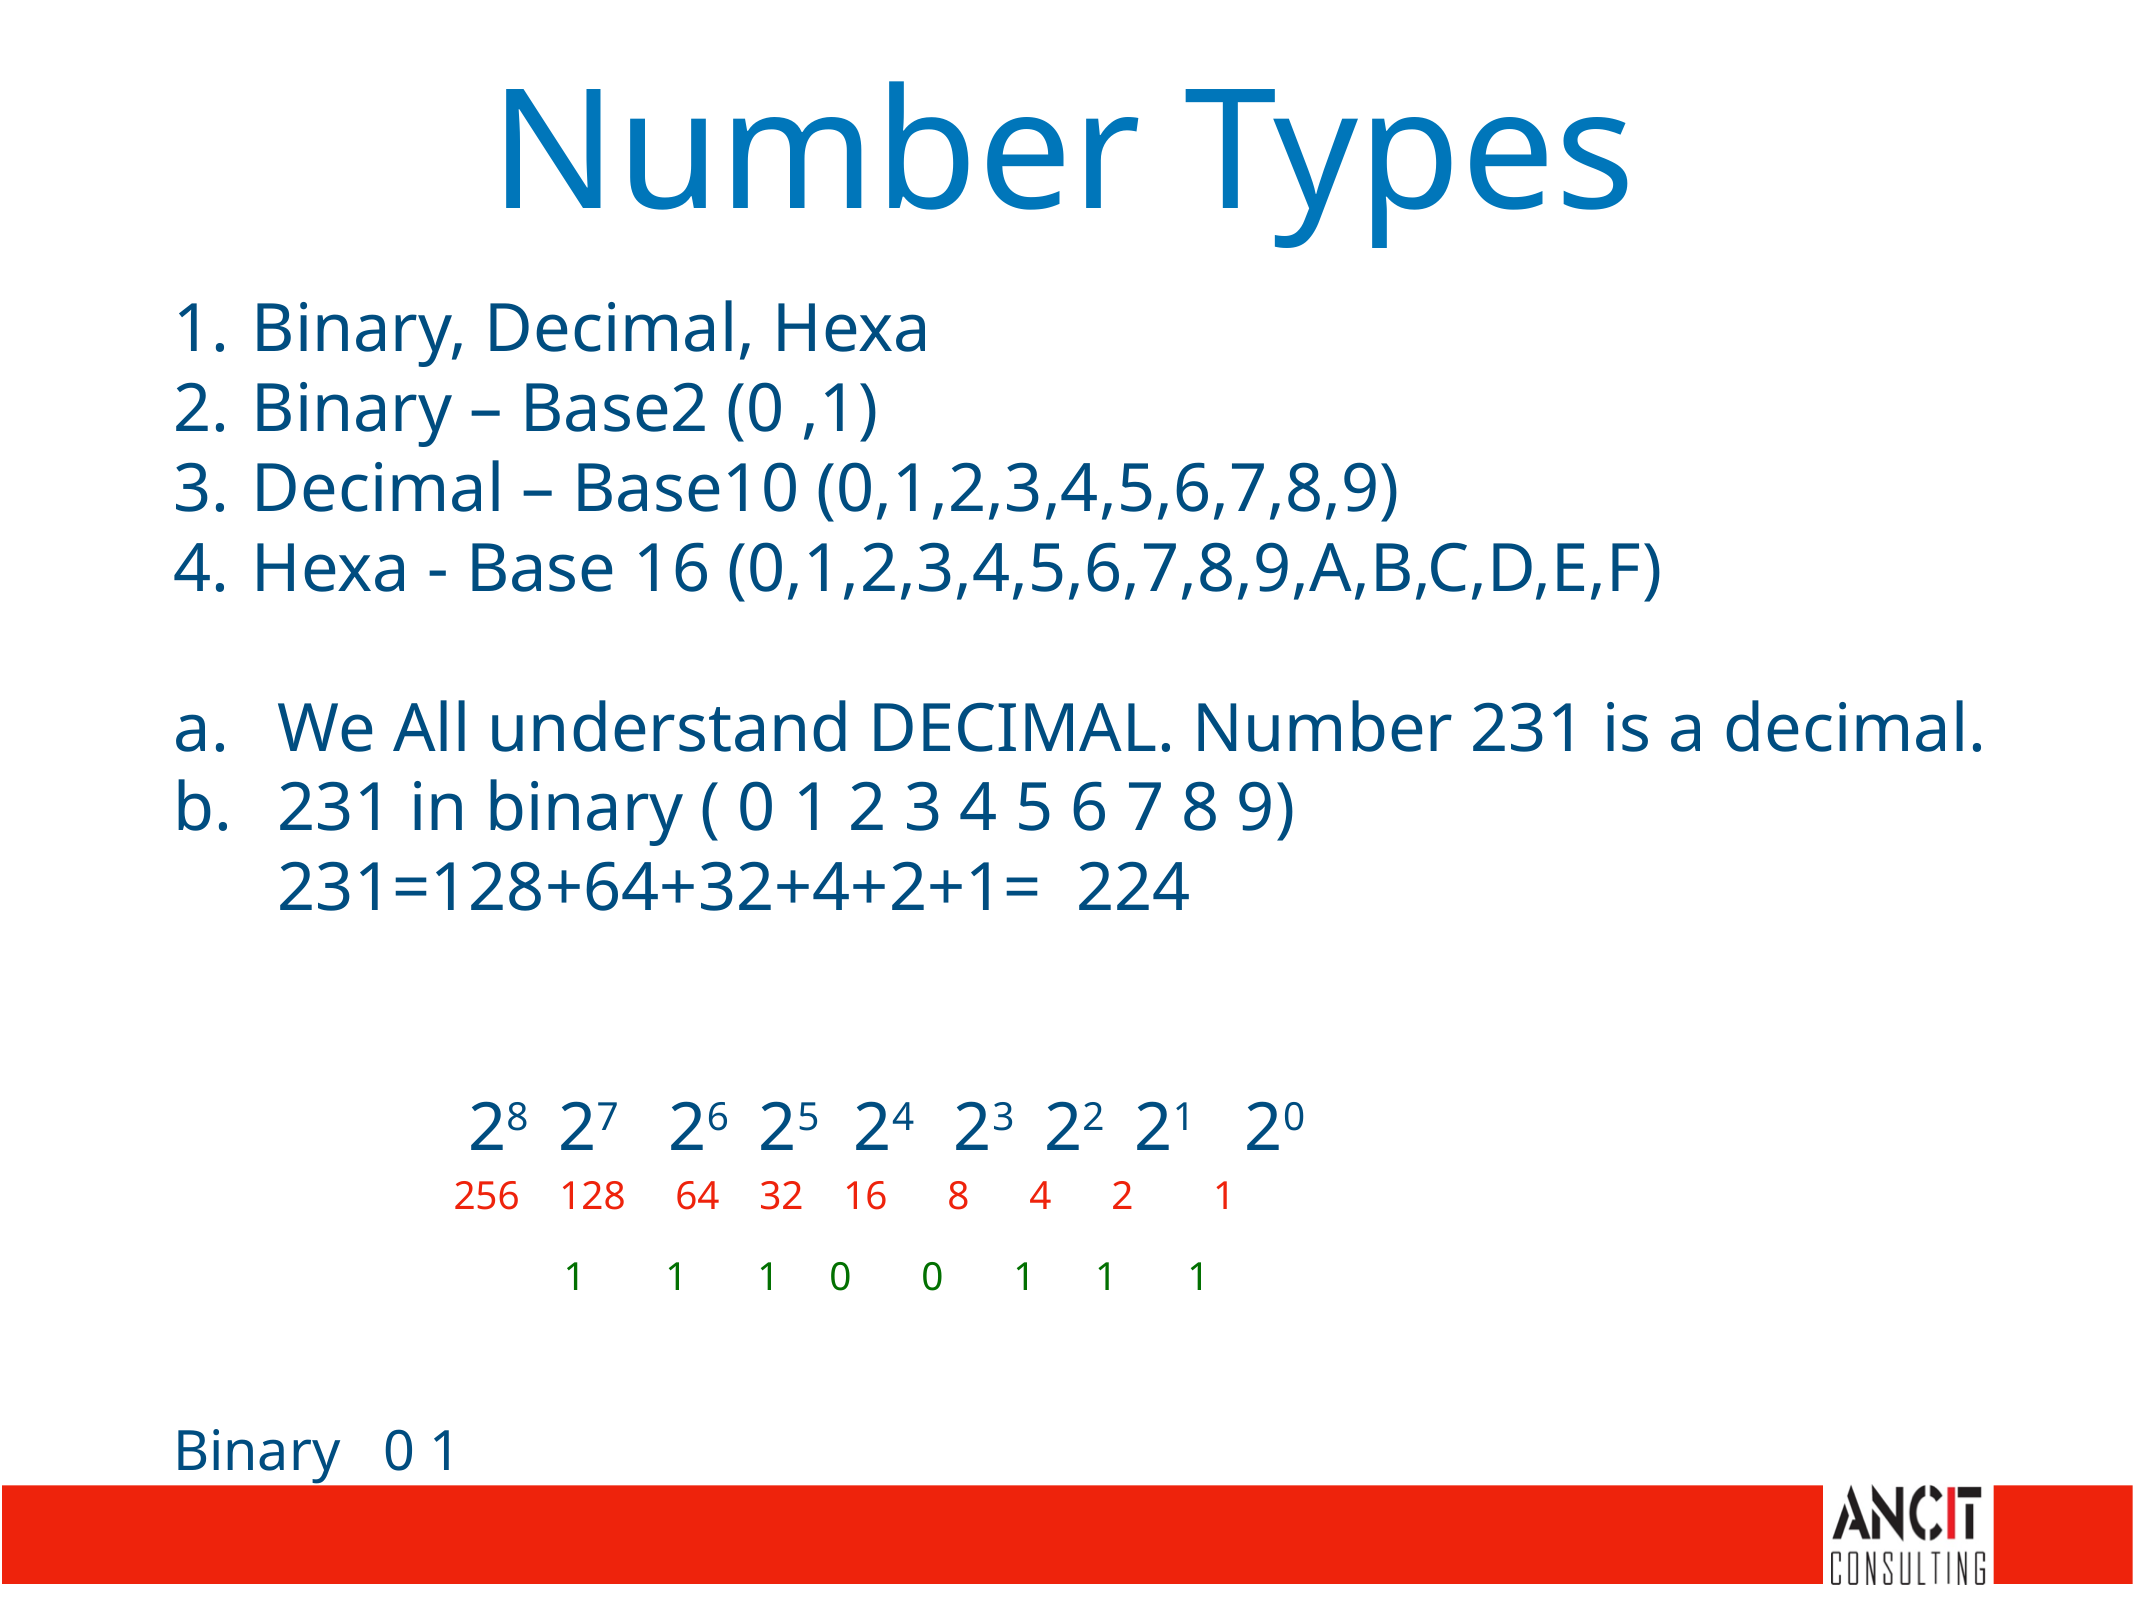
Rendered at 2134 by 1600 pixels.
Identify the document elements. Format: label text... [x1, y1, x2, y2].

text_box [2, 1485, 1823, 1584]
text_box [1993, 1485, 2133, 1584]
text_box Binary, Decimal, Hexa Binary – Base2 (0 ,1) Decimal – Base10 (0,1,2,3,4,5,6,7,8,9) Hexa - Base 16 (0,1,2,3,4,5,6,7,8,9,A,B,C,D,E,F) We All understand DECIMAL. Number 231 is a decimal. 231 in binary ( 0 1 2 3 4 5 6 7 8 9) 231=128+64+32+4+2+1= 224 28 27 26 25 24 23 22 21 20 256 128 64 32 16 8 4 2 1 1 1 1 0 0 1 1 1 Binary 0 1 [165, 276, 2012, 1600]
title Number Types [188, 23, 1938, 260]
picture [1831, 1484, 1986, 1585]
